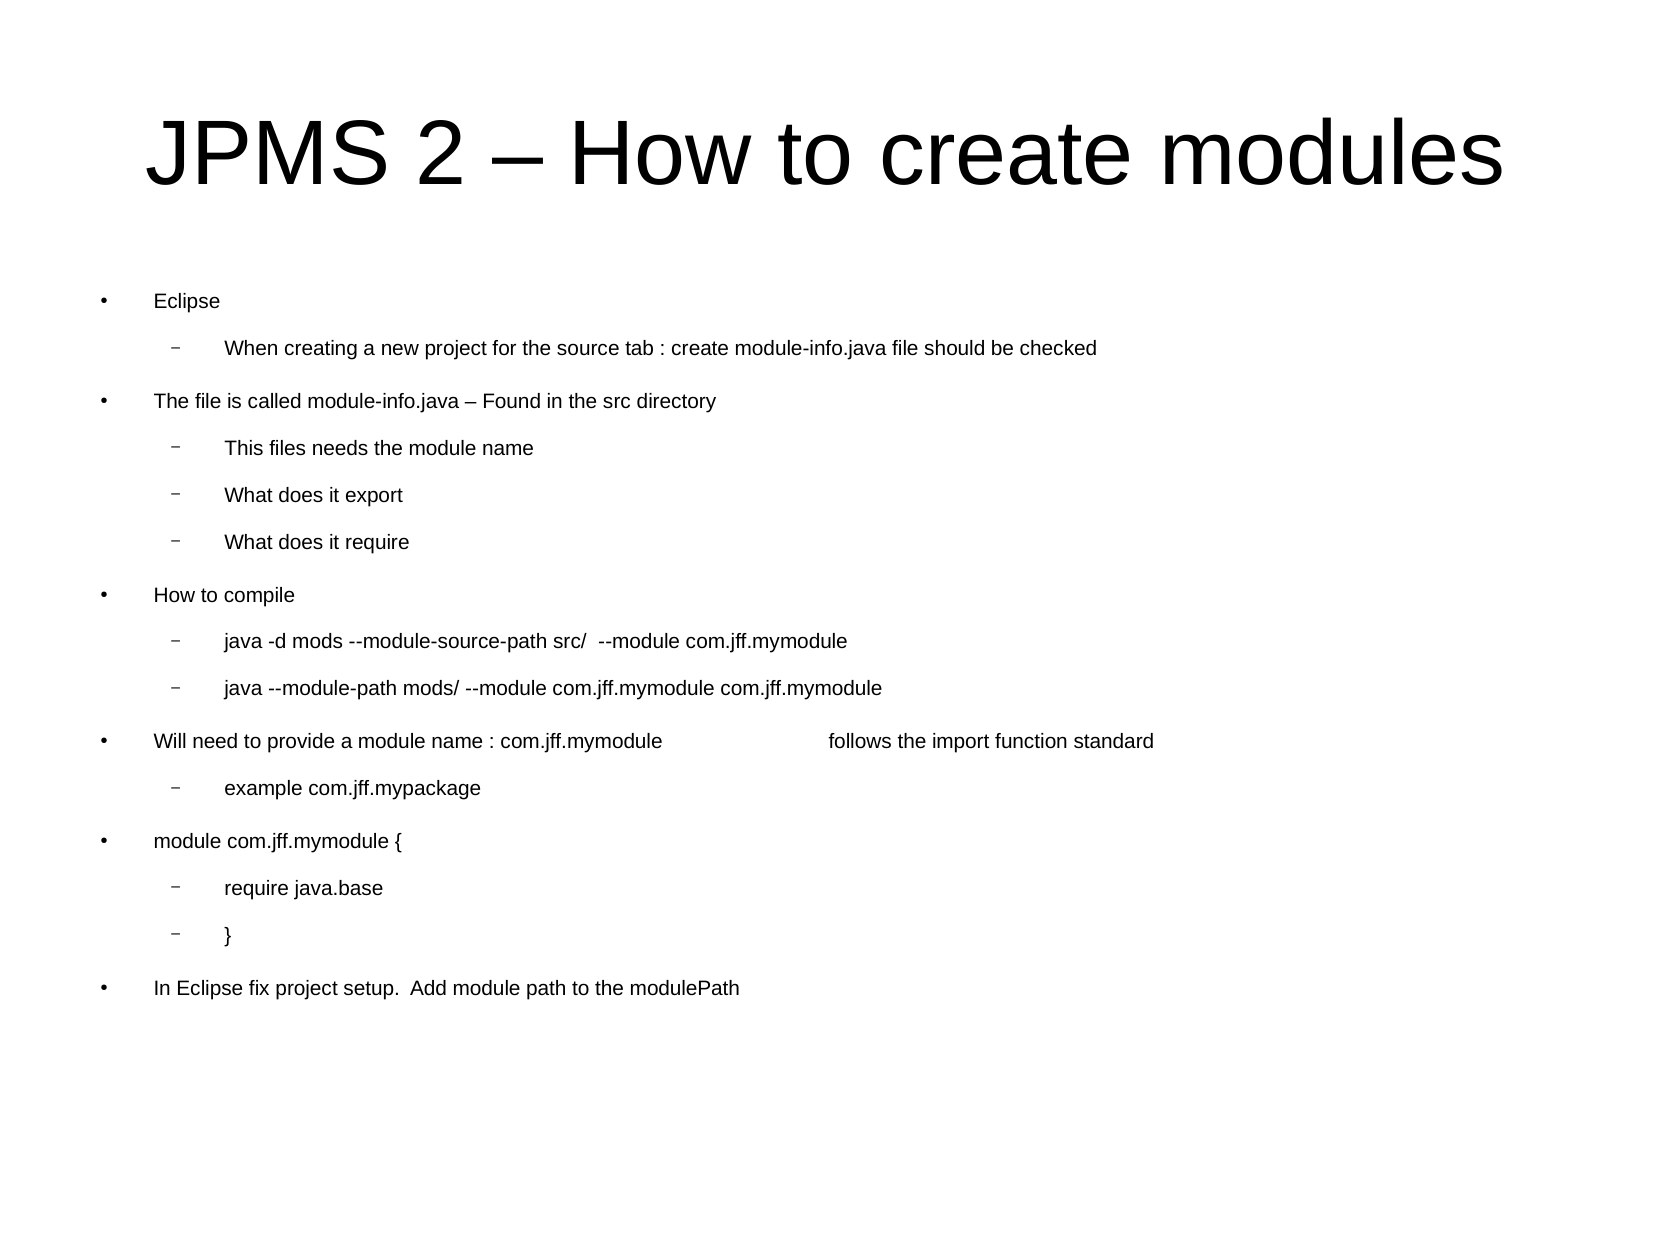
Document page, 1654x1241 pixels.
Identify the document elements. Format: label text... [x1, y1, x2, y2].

title JPMS 2 – How to create modules [82, 49, 1571, 257]
list Eclipse When creating a new project for the source tab : create module-info.java file should be checked The file is called module-info.java – Found in the src directory This files needs the module name What does it export What does it require How to compile java -d mods --module-source-path src/ --module com.jff.mymodule java --module-path mods/ --module com.jff.mymodule com.jff.mymodule Will need to provide a module name : com.jff.mymodule follows the import function standard example com.jff.mypackage module com.jff.mymodule { require java.base } In Eclipse fix project setup. Add module path to the modulePath [82, 290, 1591, 1141]
